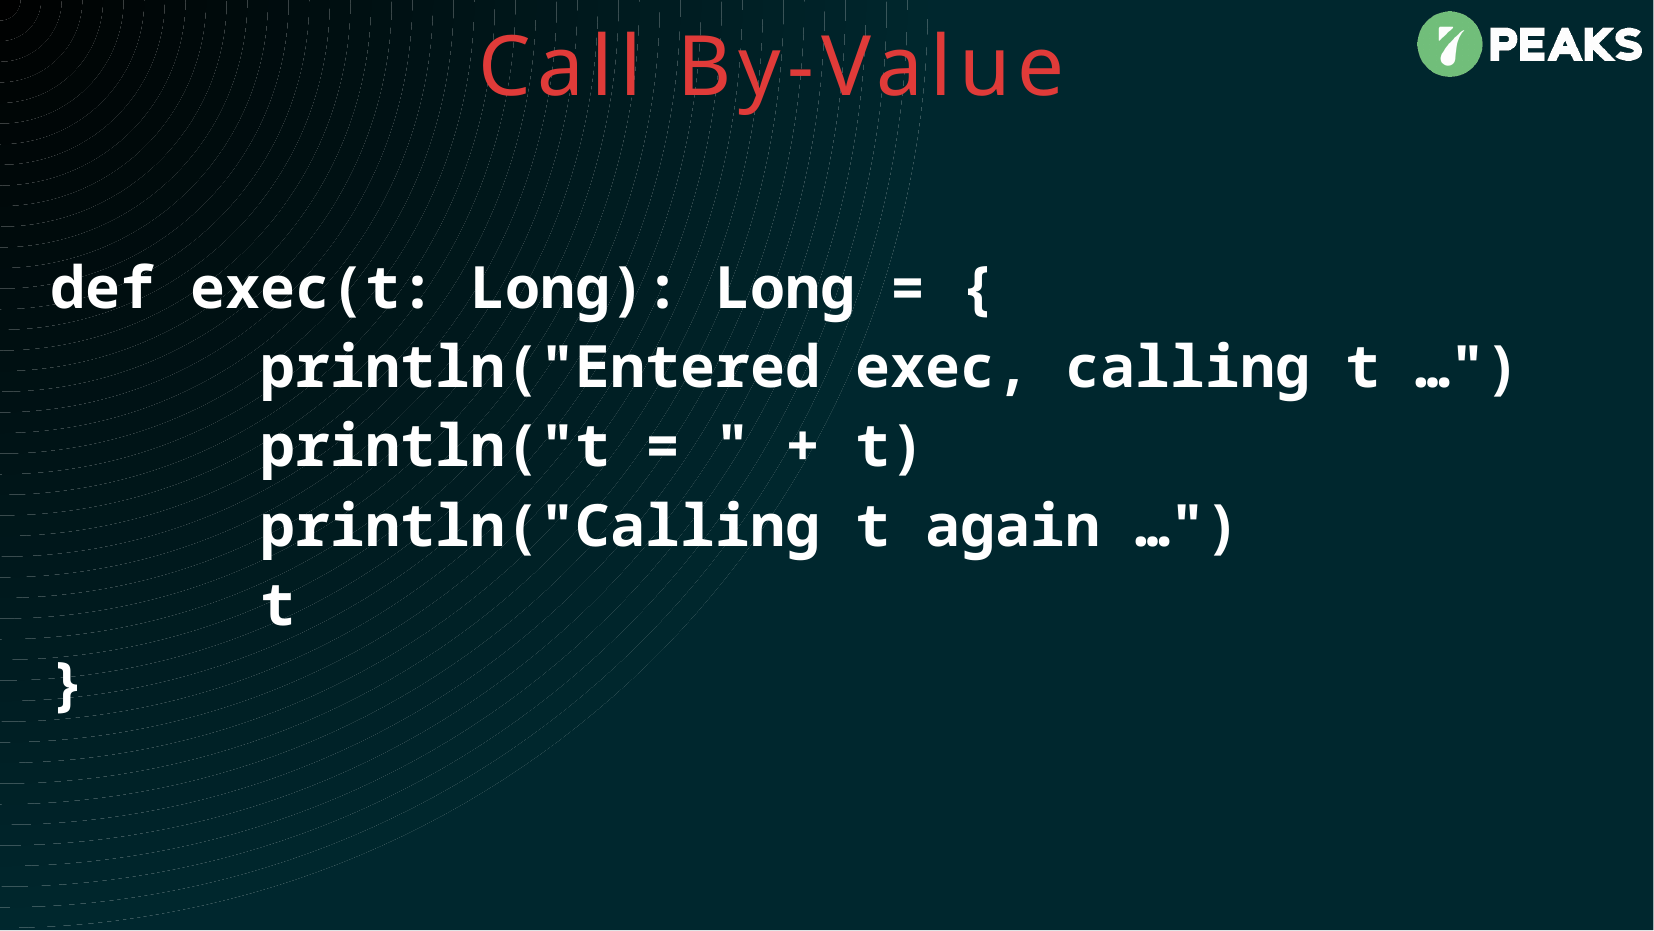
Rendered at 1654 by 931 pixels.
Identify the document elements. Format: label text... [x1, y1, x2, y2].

text_box Call By-Value [463, 0, 1190, 142]
text_box def exec(t: Long): Long = { println("Entered exec, calling t …") println("t = " + t) println("Calling t again …") t } [35, 238, 1619, 688]
picture [1417, 11, 1642, 77]
